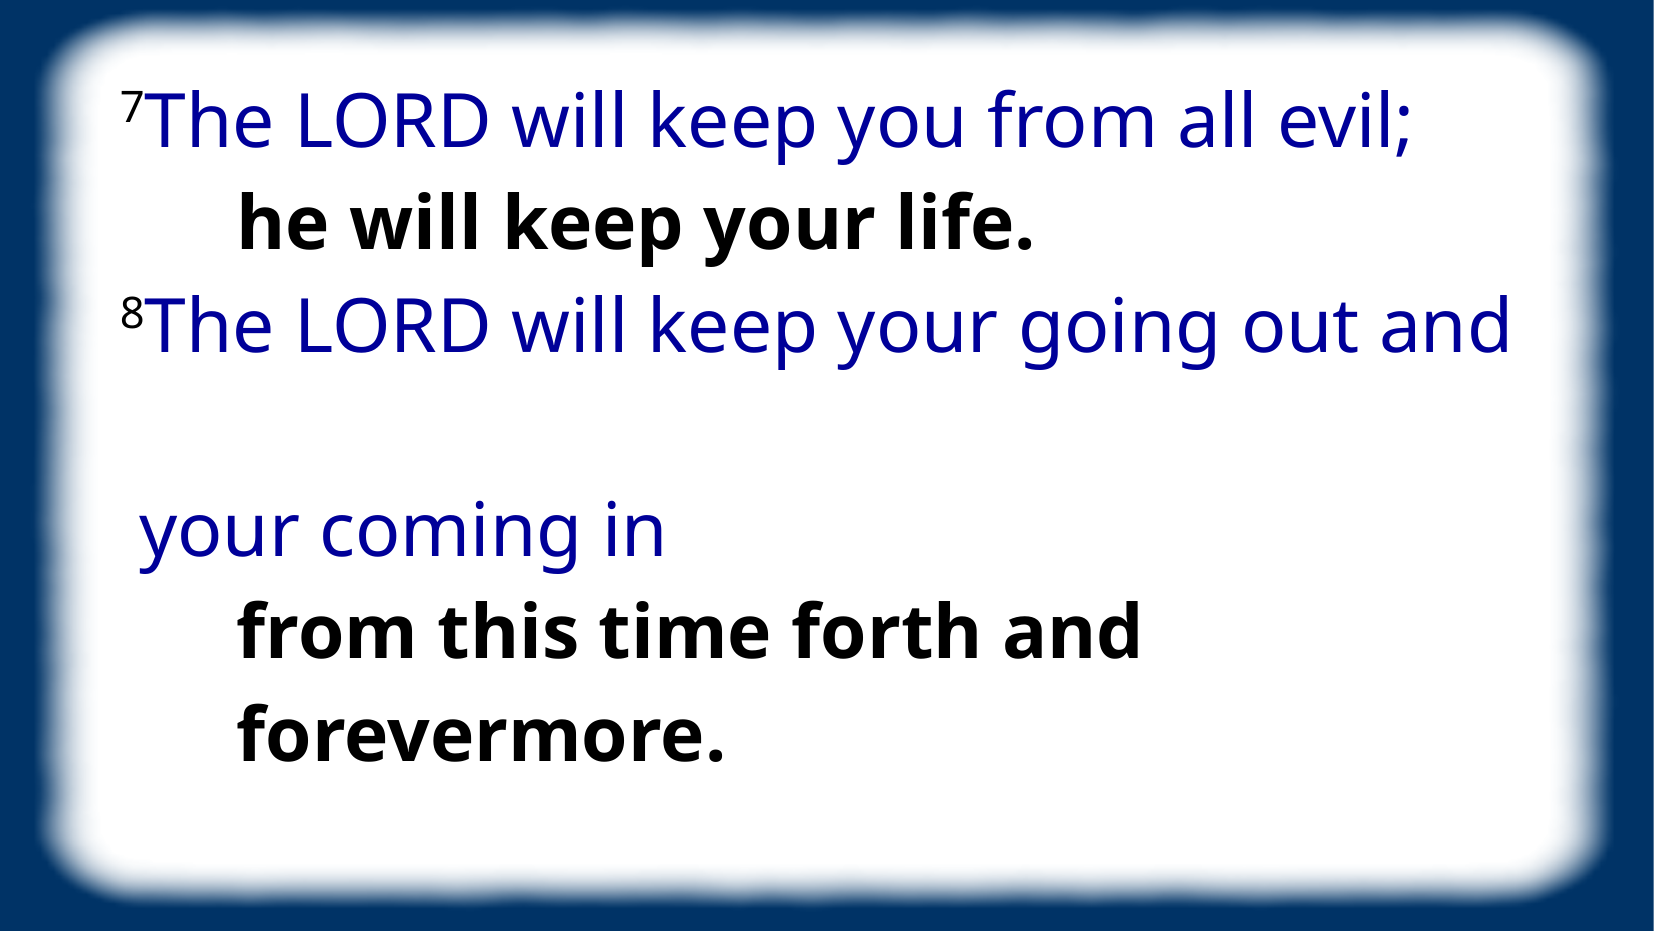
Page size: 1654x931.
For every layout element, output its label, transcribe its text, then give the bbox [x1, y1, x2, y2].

picture [0, 0, 1654, 931]
text_box 7The LORD will keep you from all evil; he will keep your life. 8The LORD will keep your going out and your coming in from this time forth and forevermore. [105, 60, 1546, 674]
